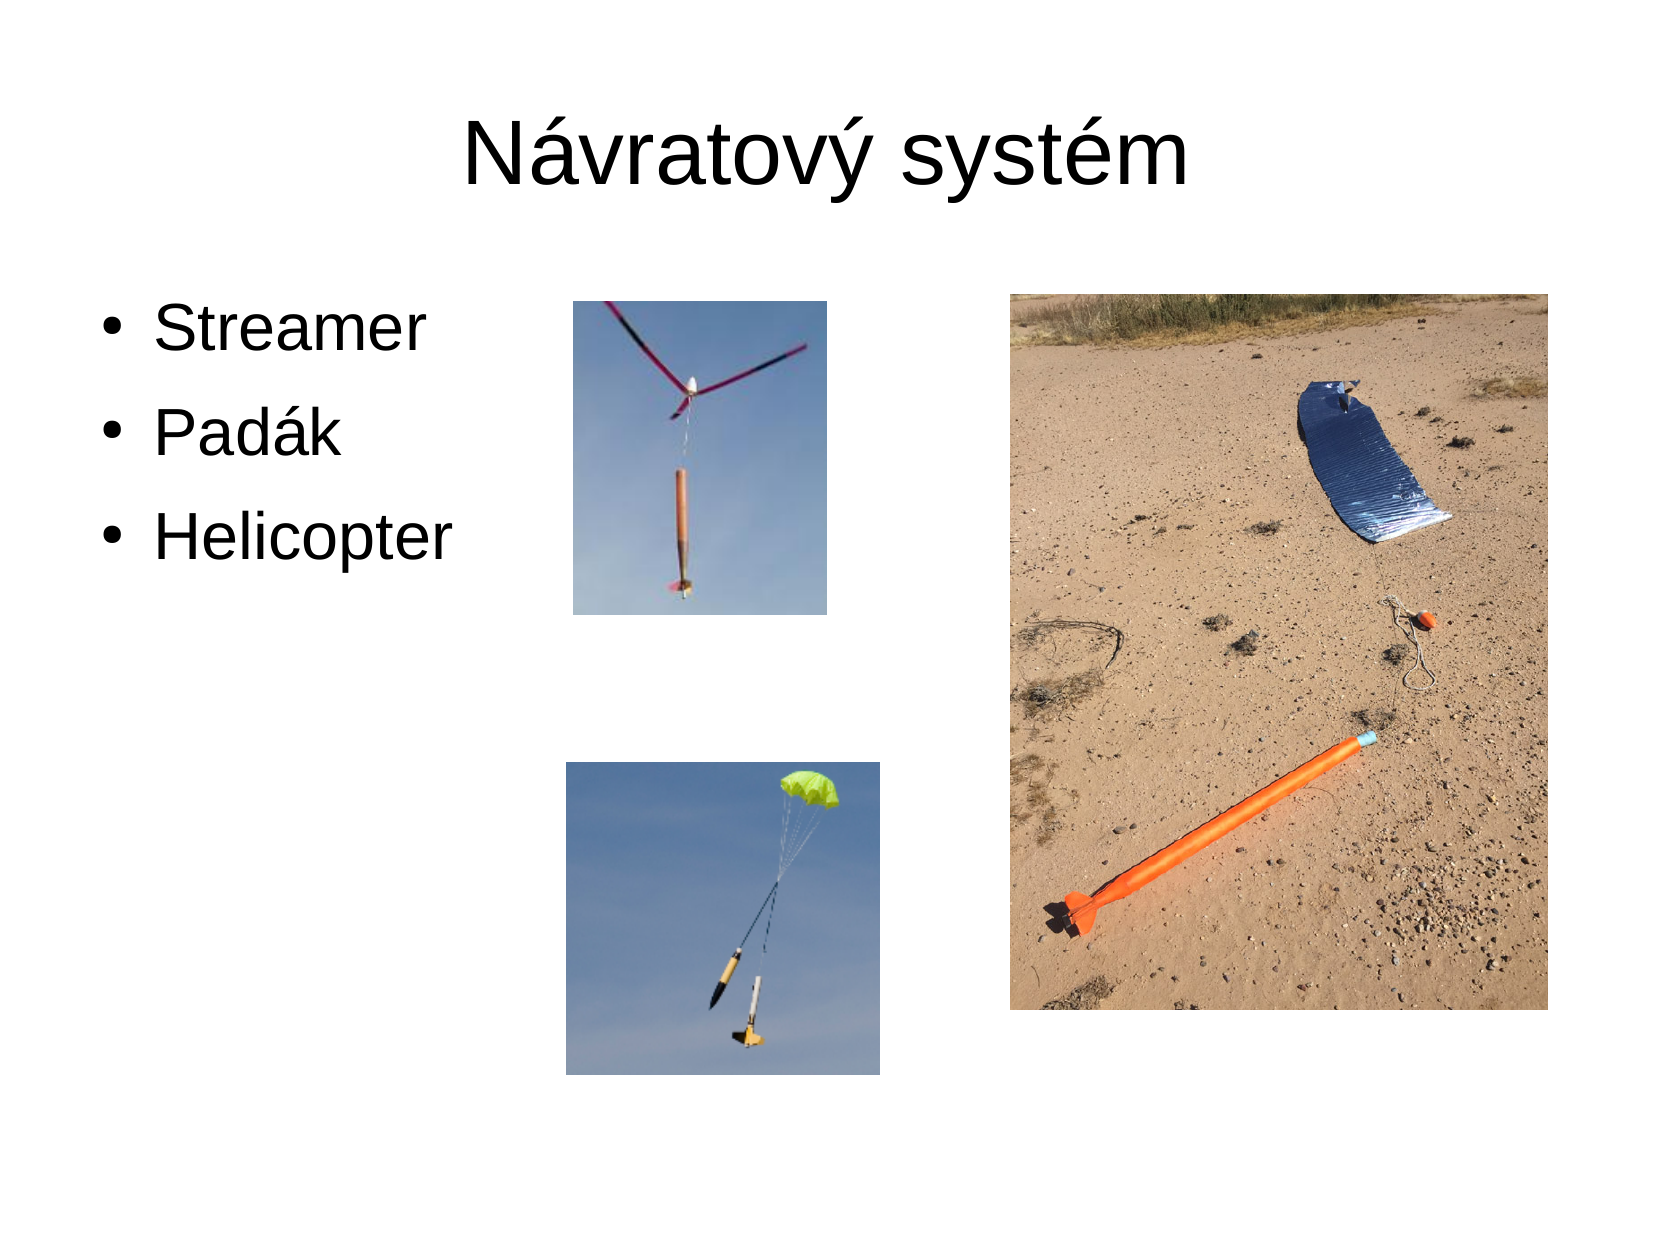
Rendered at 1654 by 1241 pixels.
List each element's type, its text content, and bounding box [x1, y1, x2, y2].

picture [573, 301, 827, 615]
title Návratový systém [82, 49, 1571, 257]
list Streamer Padák Helicopter [82, 290, 1571, 1010]
picture [566, 762, 880, 1075]
picture [1010, 294, 1548, 1010]
